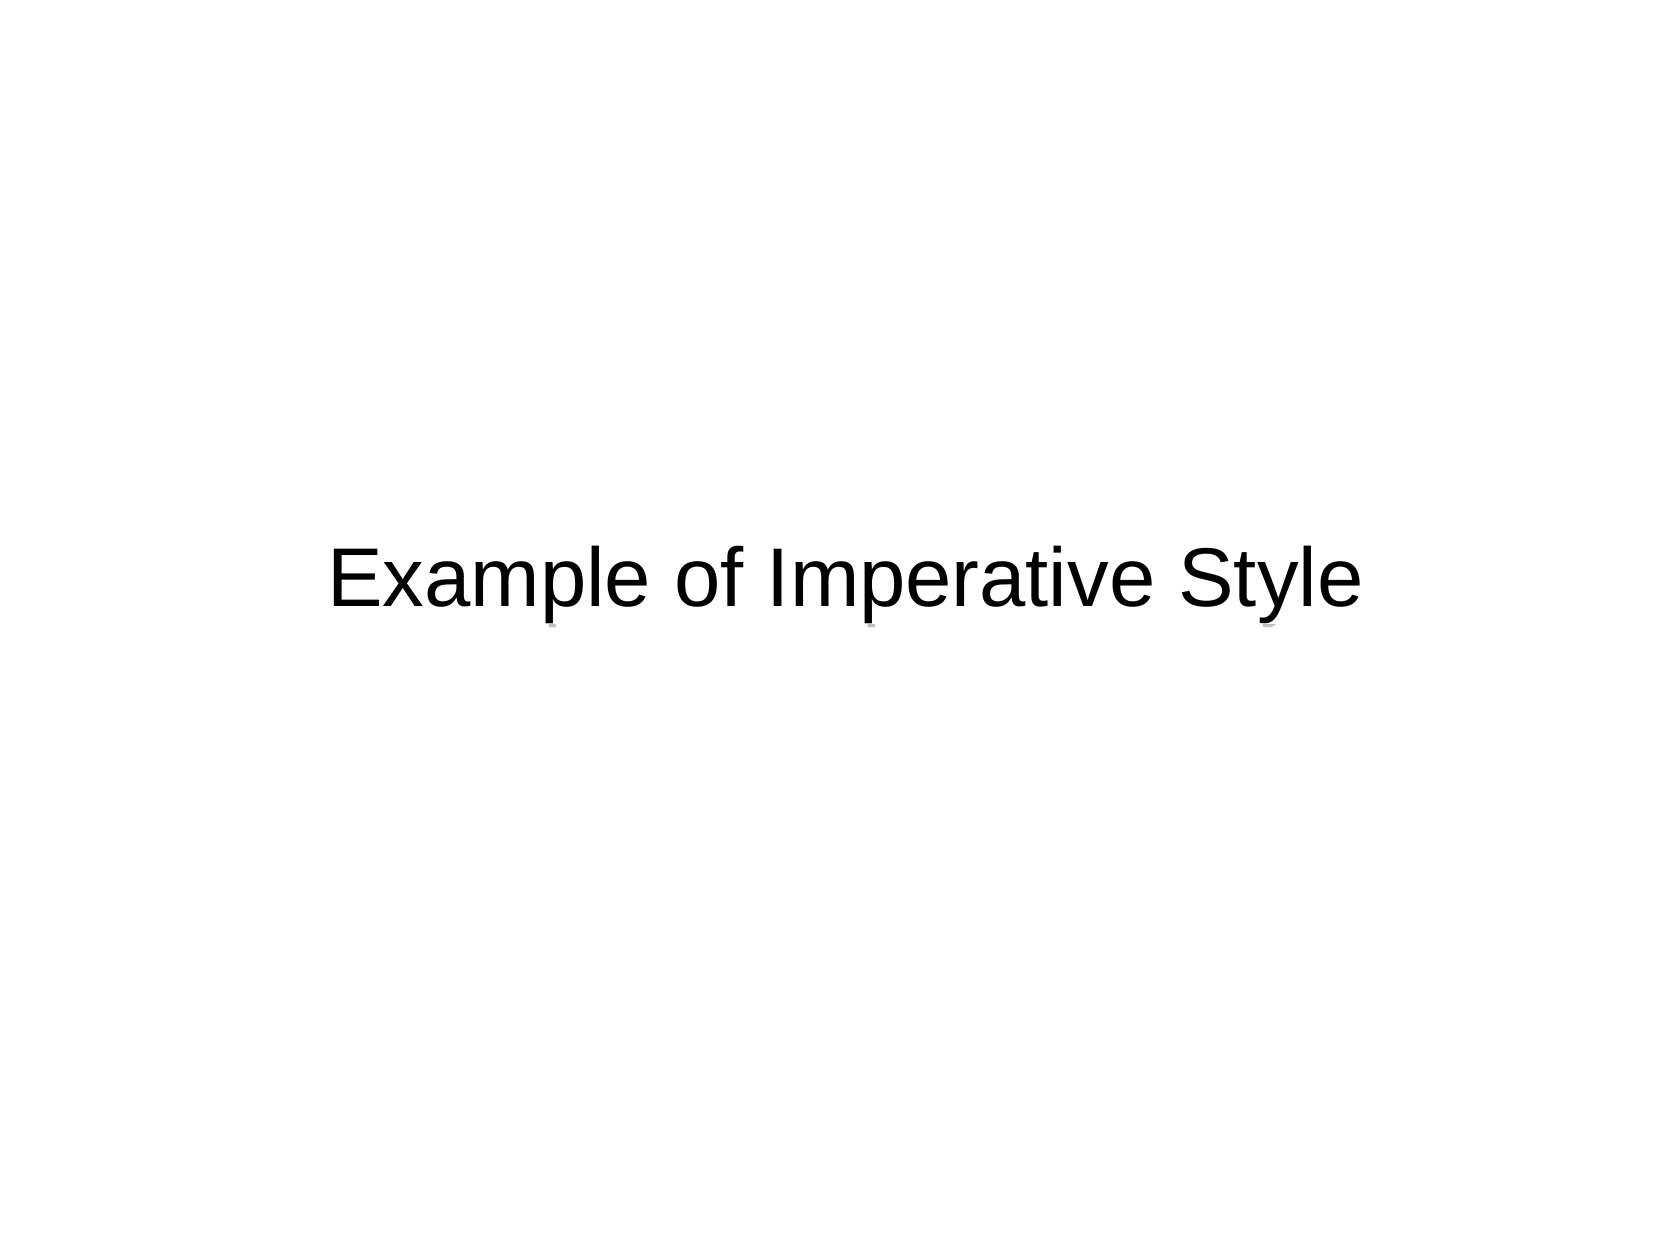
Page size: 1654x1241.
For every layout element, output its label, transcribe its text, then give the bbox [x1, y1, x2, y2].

subtitle Example of Imperative Style [101, 135, 1591, 1096]
